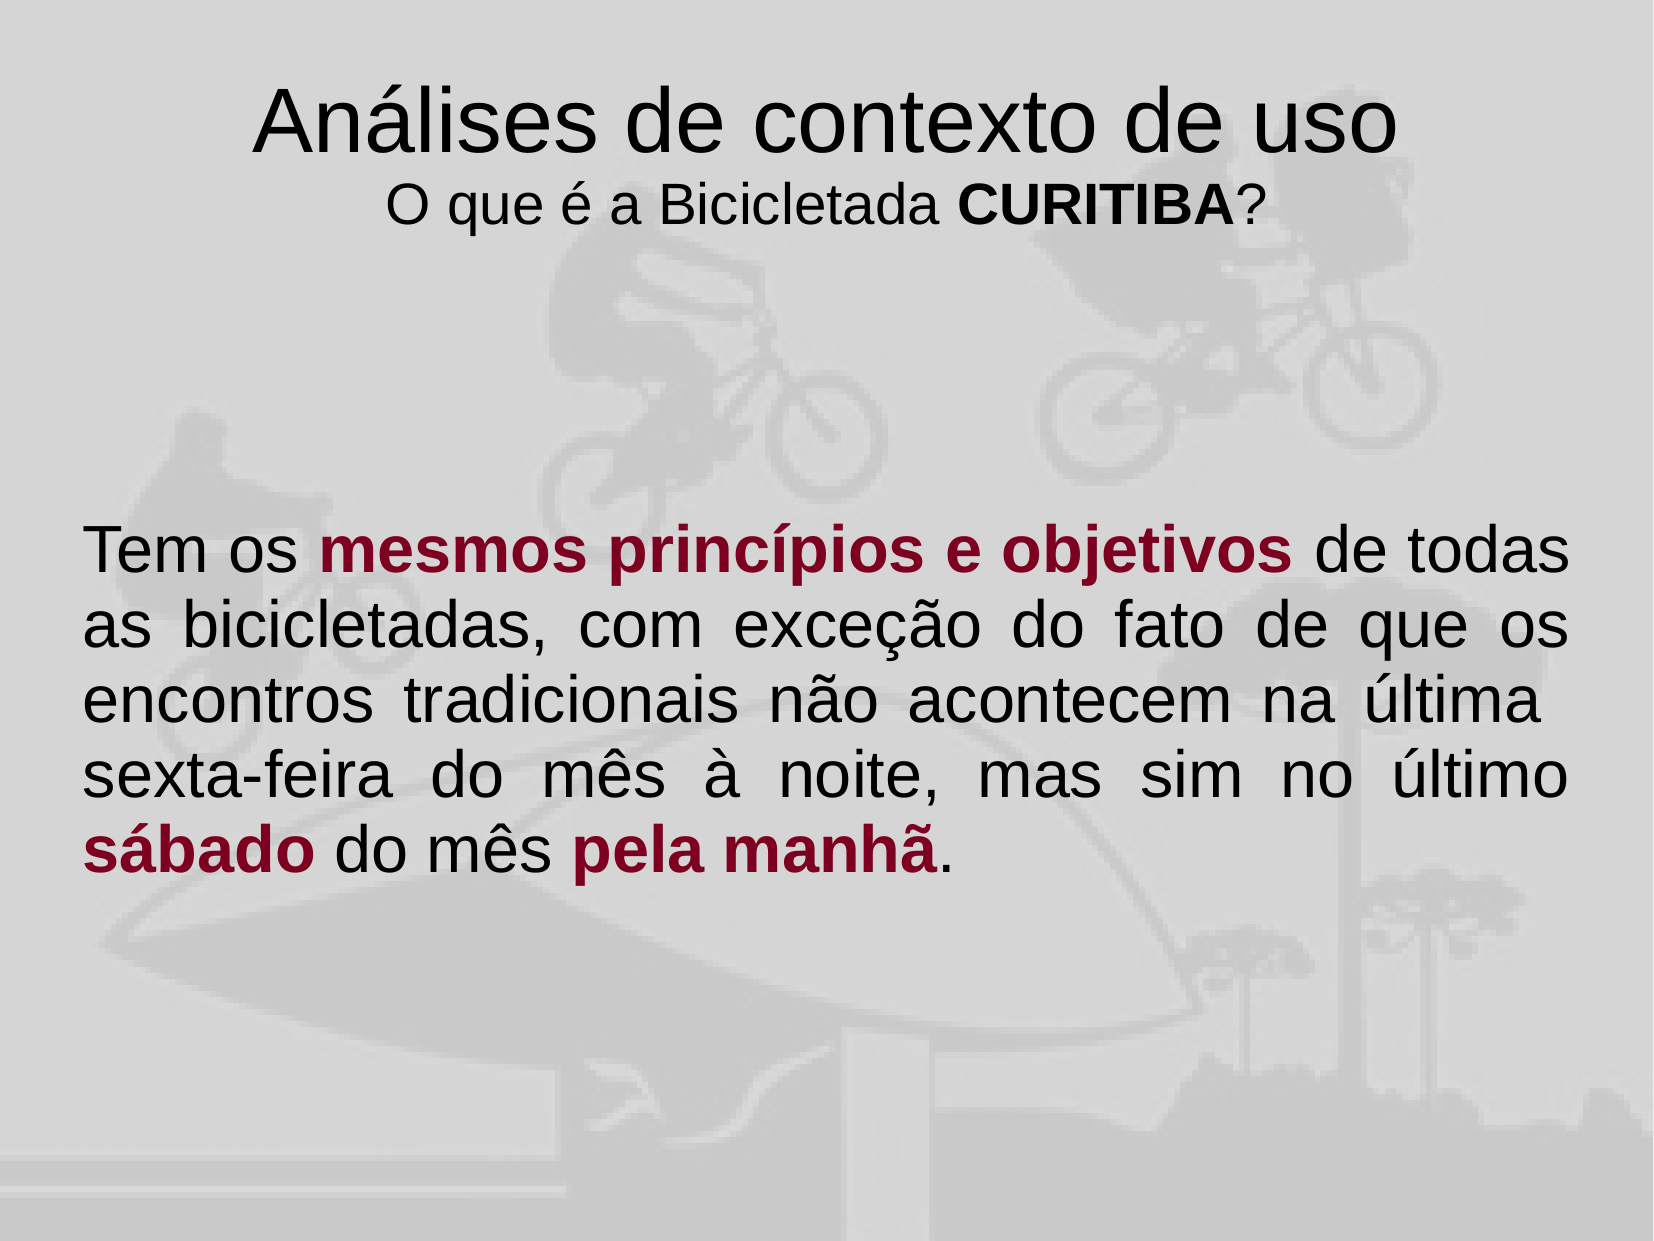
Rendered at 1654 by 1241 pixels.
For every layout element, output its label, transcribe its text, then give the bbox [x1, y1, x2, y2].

picture [0, 0, 1654, 1241]
subtitle Tem os mesmos princípios e objetivos de todas as bicicletadas, com exceção do fato de que os encontros tradicionais não acontecem na última sexta-feira do mês à noite, mas sim no último sábado do mês pela manhã. [82, 290, 1571, 1109]
title Análises de contexto de uso O que é a Bicicletada CURITIBA? [82, 49, 1571, 257]
